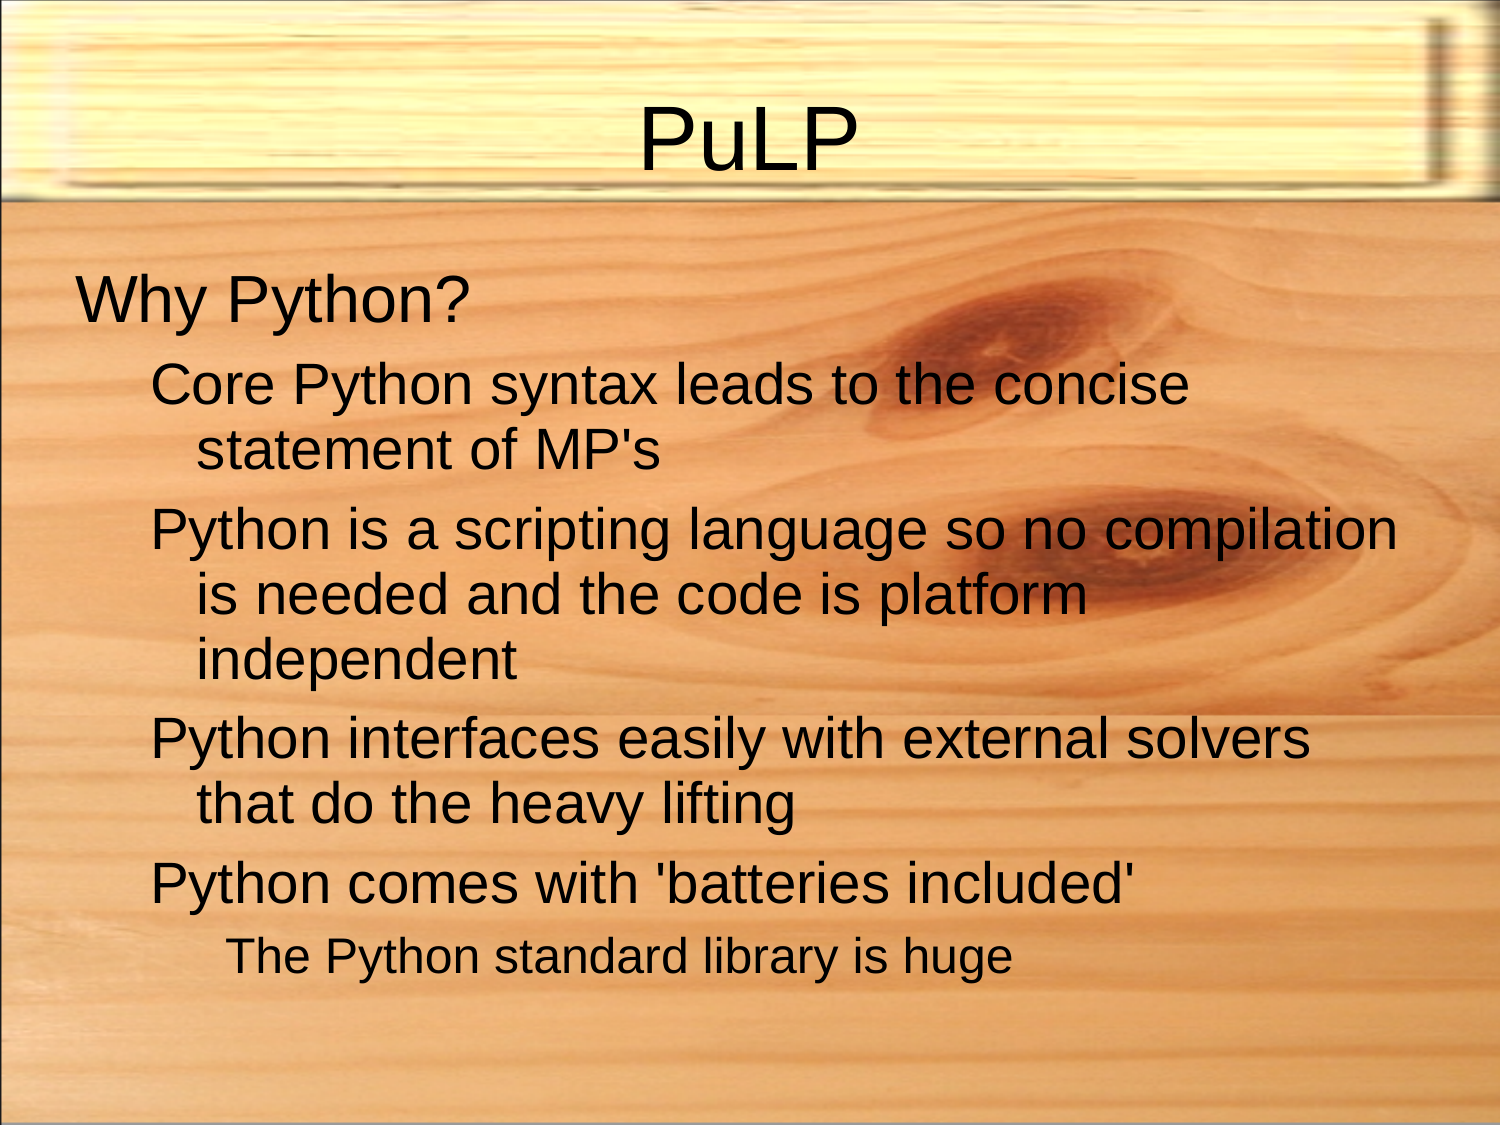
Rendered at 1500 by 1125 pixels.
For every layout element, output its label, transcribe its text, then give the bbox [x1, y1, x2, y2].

title PuLP [75, 52, 1426, 226]
picture [0, 0, 1500, 1125]
list Why Python? Core Python syntax leads to the concise statement of MP's Python is a scripting language so no compilation is needed and the code is platform independent Python interfaces easily with external solvers that do the heavy lifting Python comes with 'batteries included' The Python standard library is huge [75, 262, 1426, 991]
